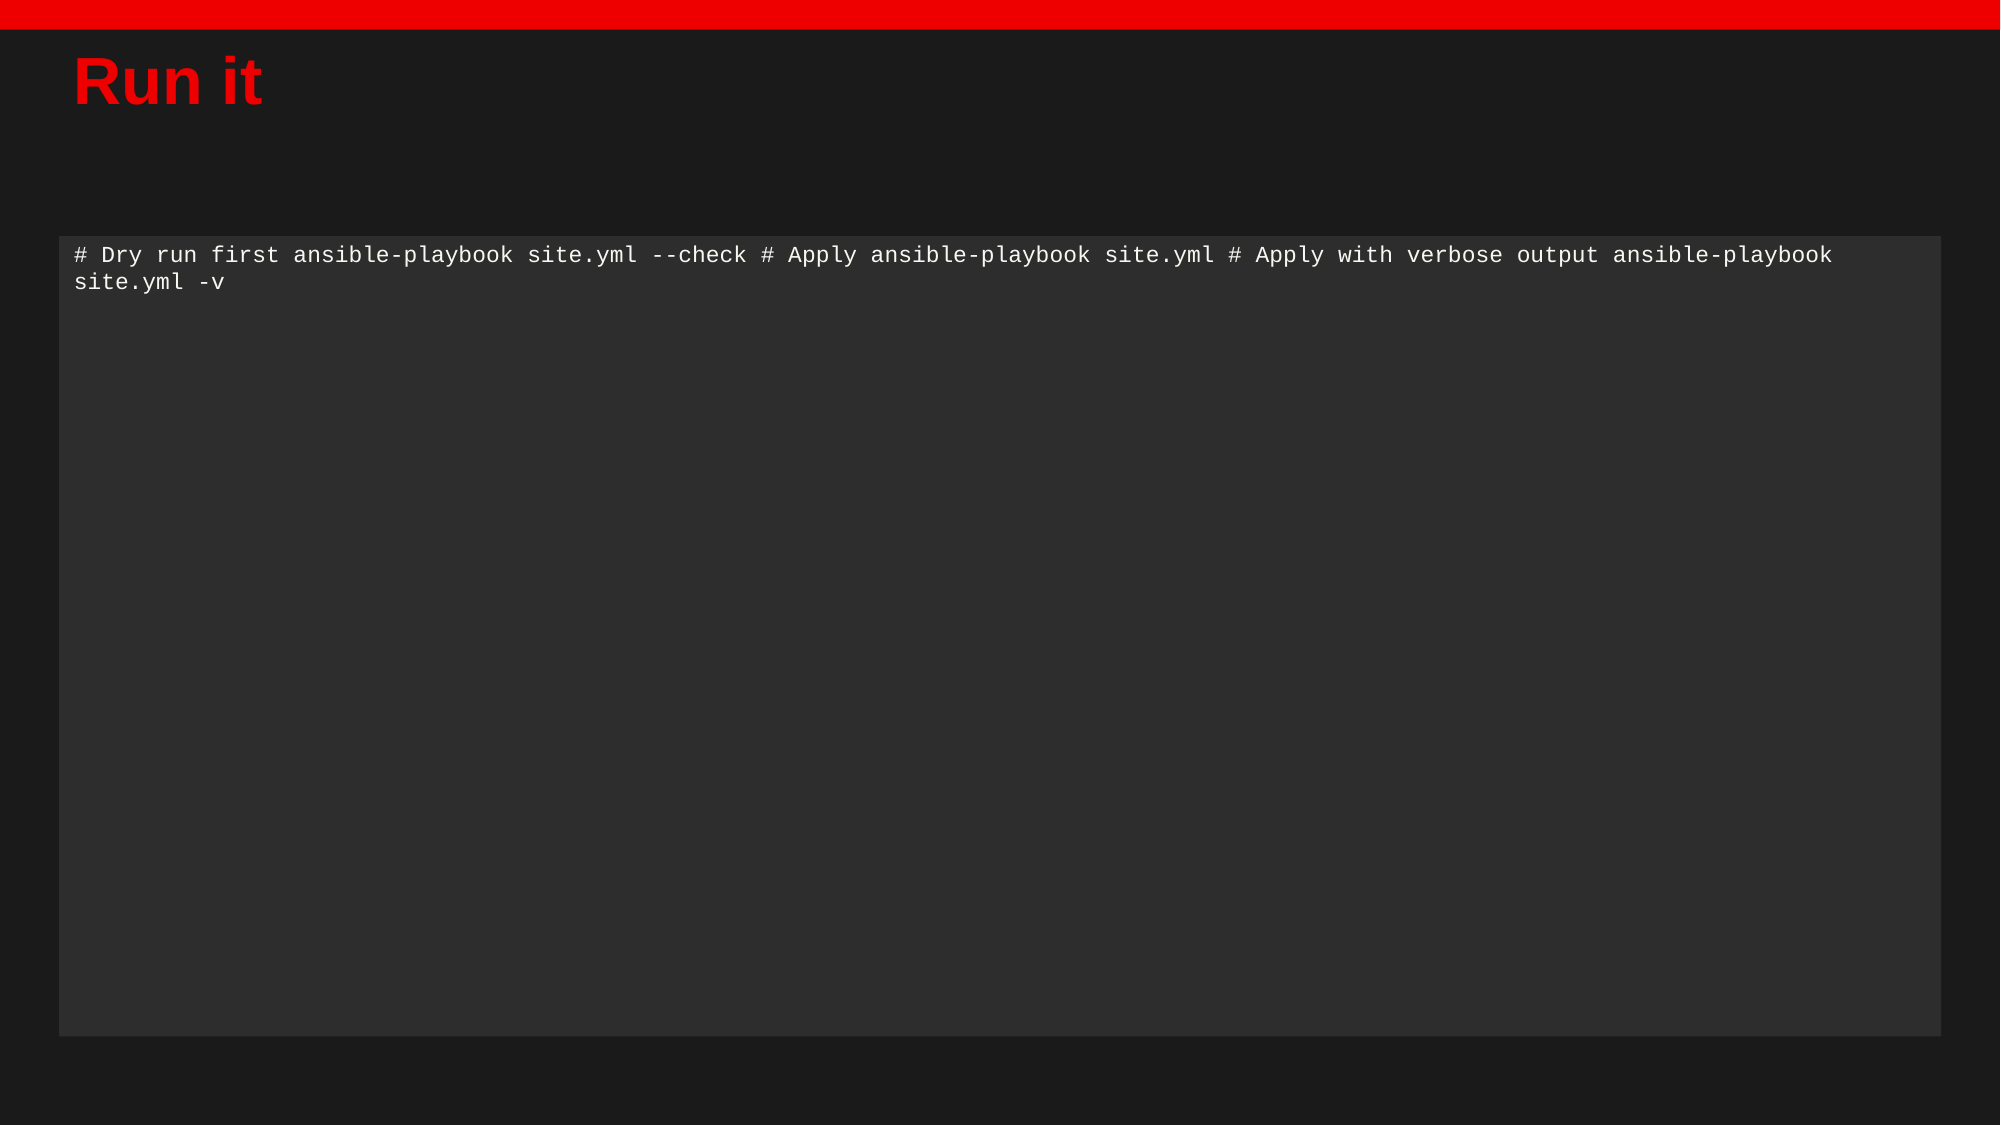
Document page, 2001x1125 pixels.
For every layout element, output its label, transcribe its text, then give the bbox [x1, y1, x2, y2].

text_box # Dry run first ansible-playbook site.yml --check # Apply ansible-playbook site.yml # Apply with verbose output ansible-playbook site.yml -v [59, 236, 1942, 1037]
text_box Run it [59, 36, 1942, 208]
text_box [0, 0, 2001, 30]
